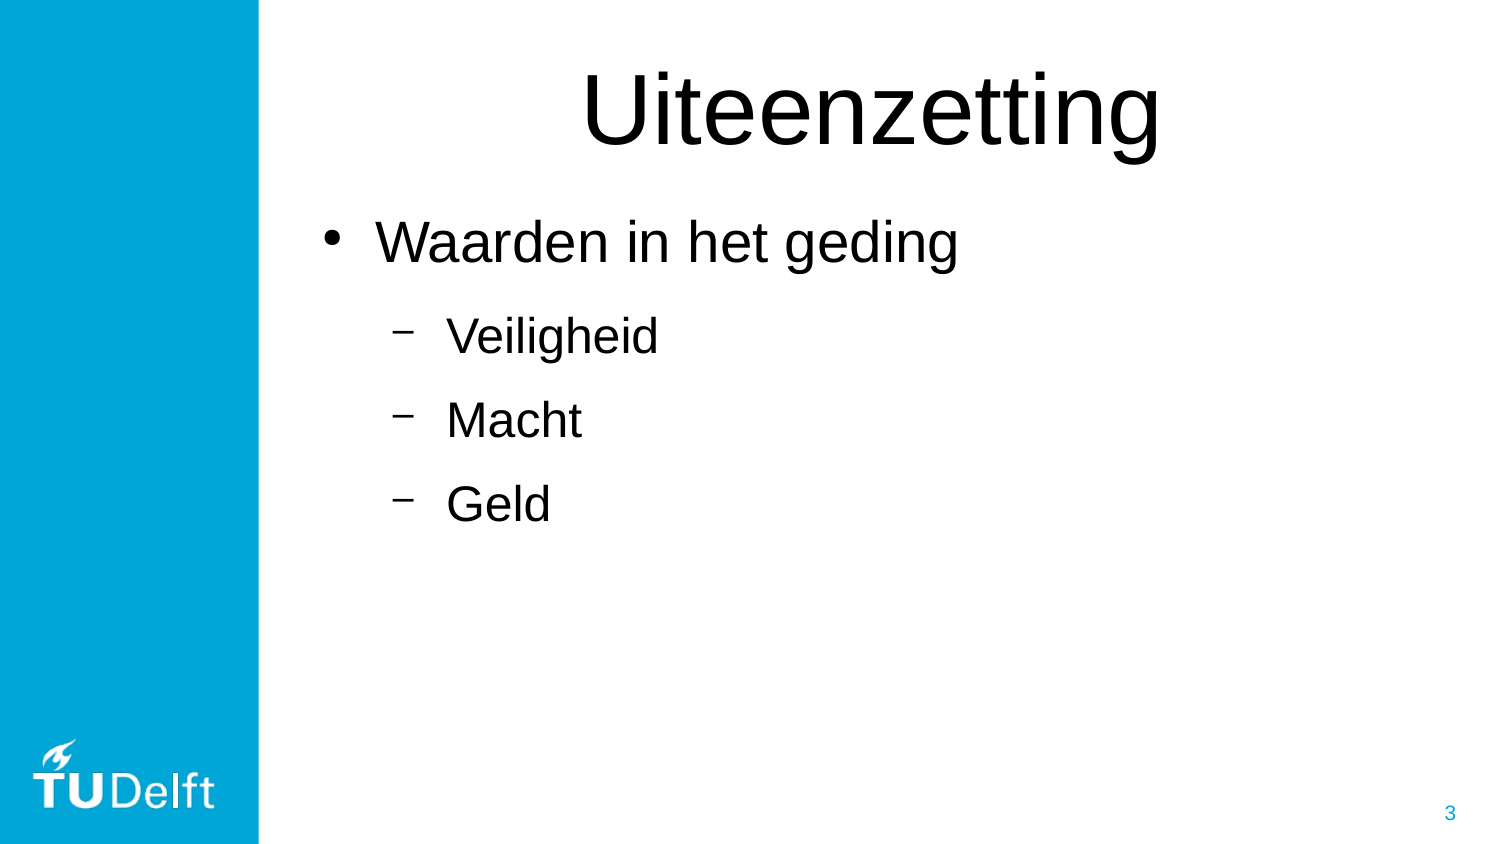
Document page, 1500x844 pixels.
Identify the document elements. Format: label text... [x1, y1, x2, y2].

list Waarden in het geding Veiligheid Macht Geld [289, 196, 1455, 769]
title Uiteenzetting [289, 33, 1455, 175]
